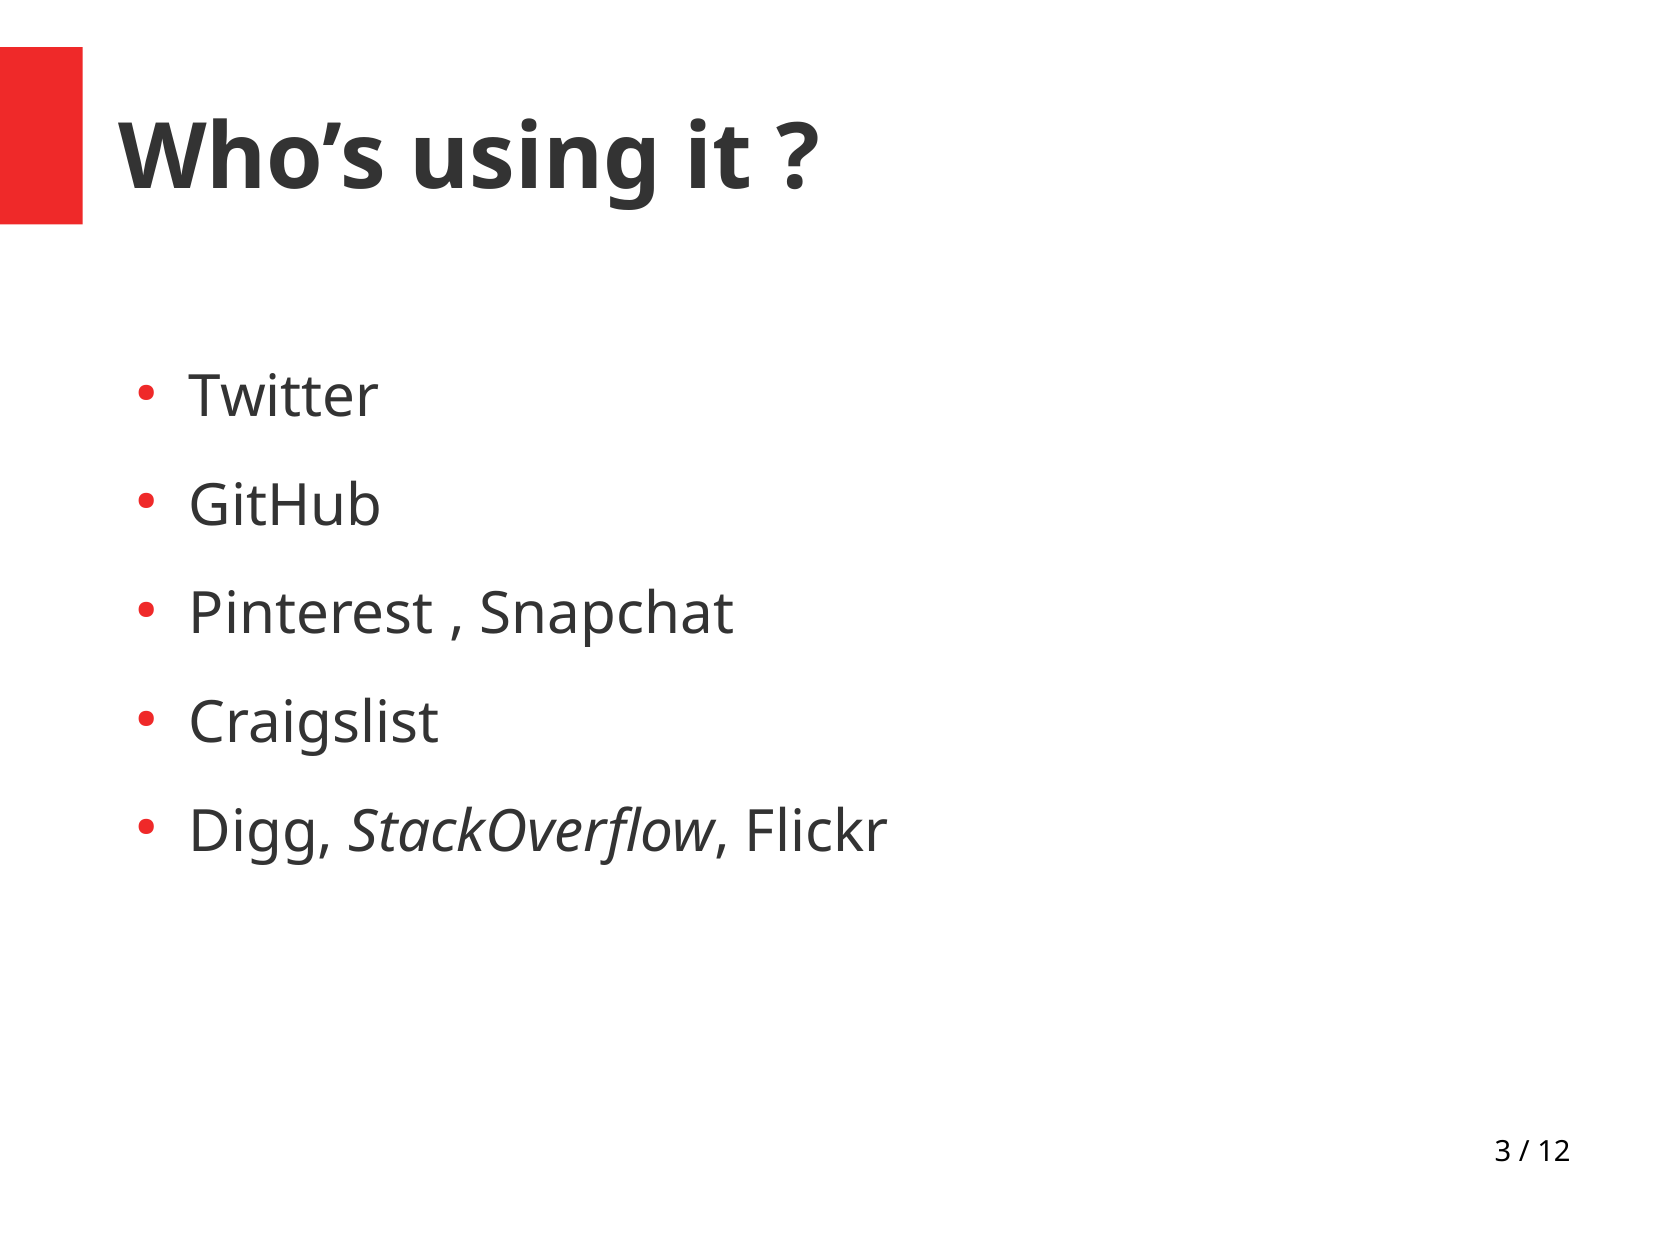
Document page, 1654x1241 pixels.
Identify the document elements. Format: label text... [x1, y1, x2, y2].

title Who’s using it ? [118, 49, 1571, 257]
list Twitter GitHub Pinterest , Snapchat Craigslist Digg, StackOverflow, Flickr [118, 354, 1536, 1074]
